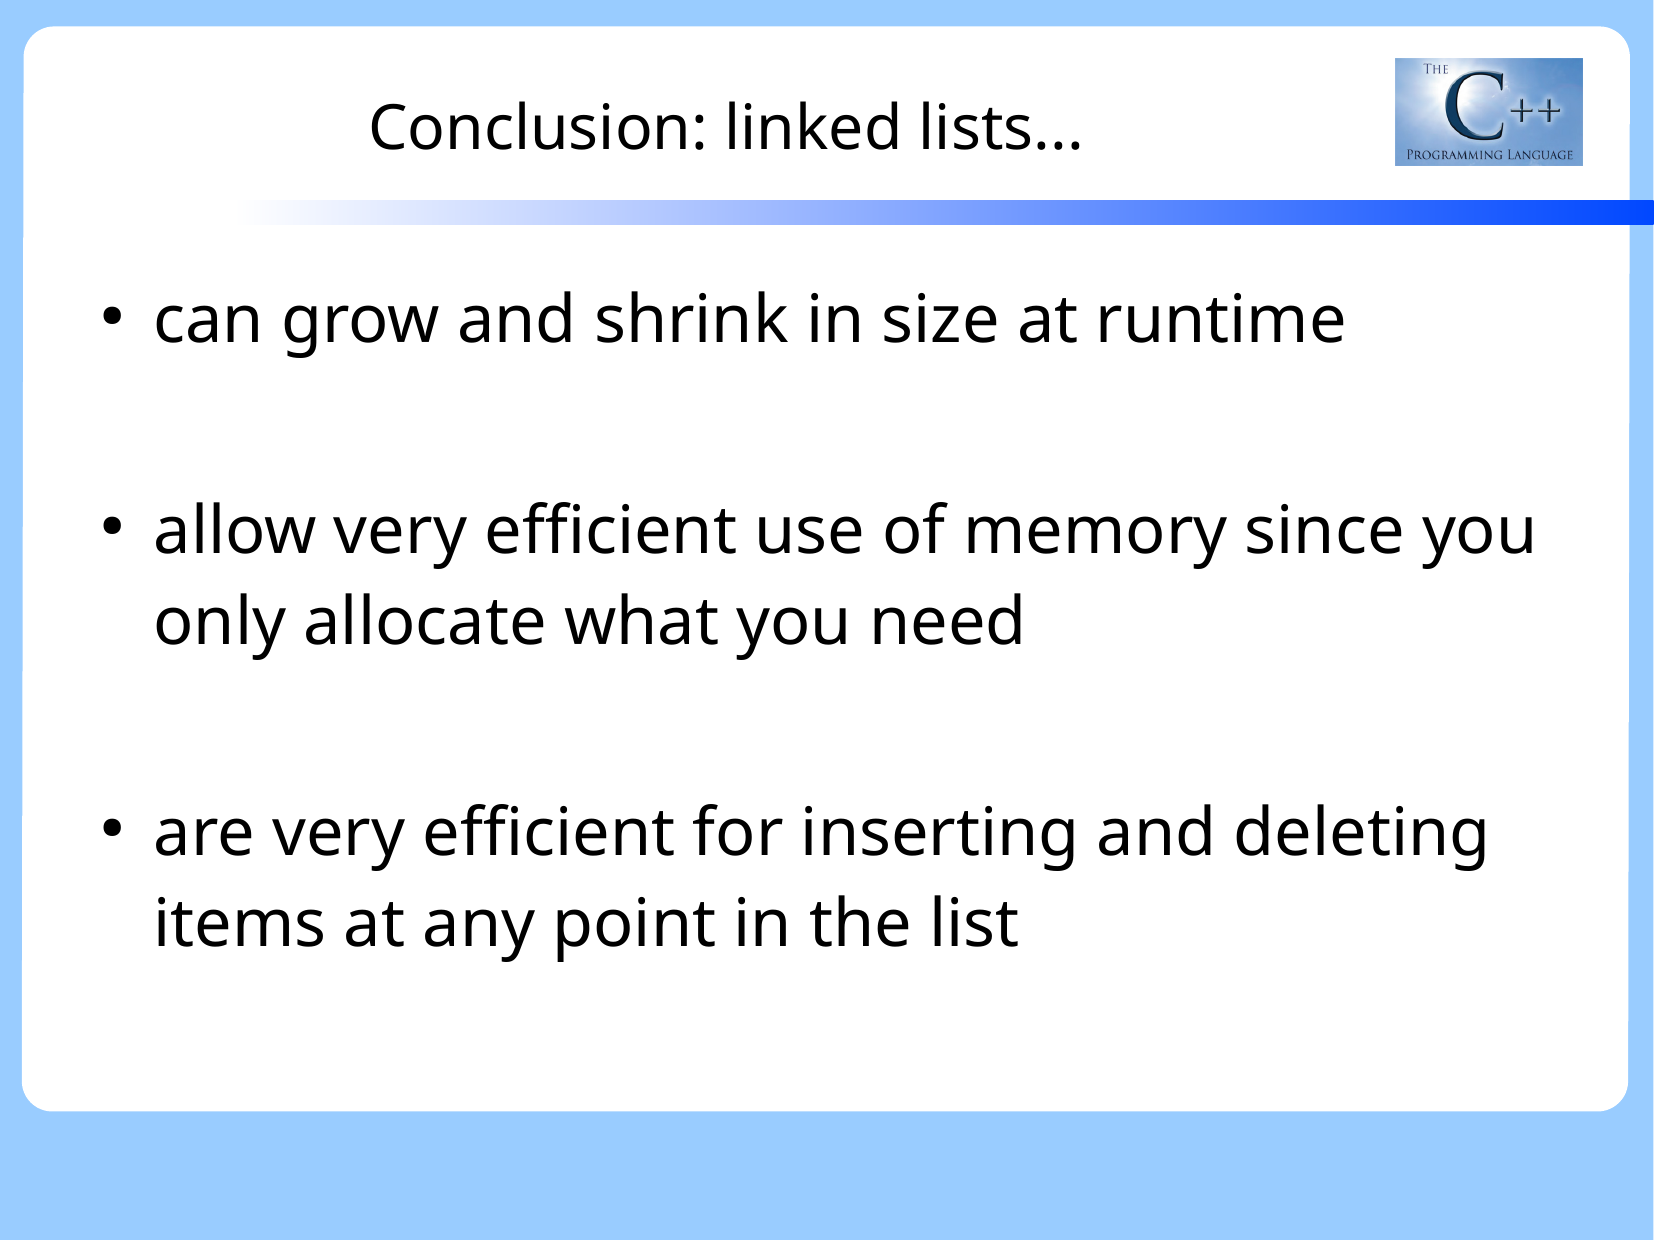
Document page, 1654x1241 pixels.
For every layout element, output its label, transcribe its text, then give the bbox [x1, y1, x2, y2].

list can grow and shrink in size at runtime allow very efficient use of memory since you only allocate what you need are very efficient for inserting and deleting items at any point in the list [82, 271, 1607, 1087]
picture [1395, 58, 1583, 166]
title Conclusion: linked lists... [82, 49, 1371, 201]
